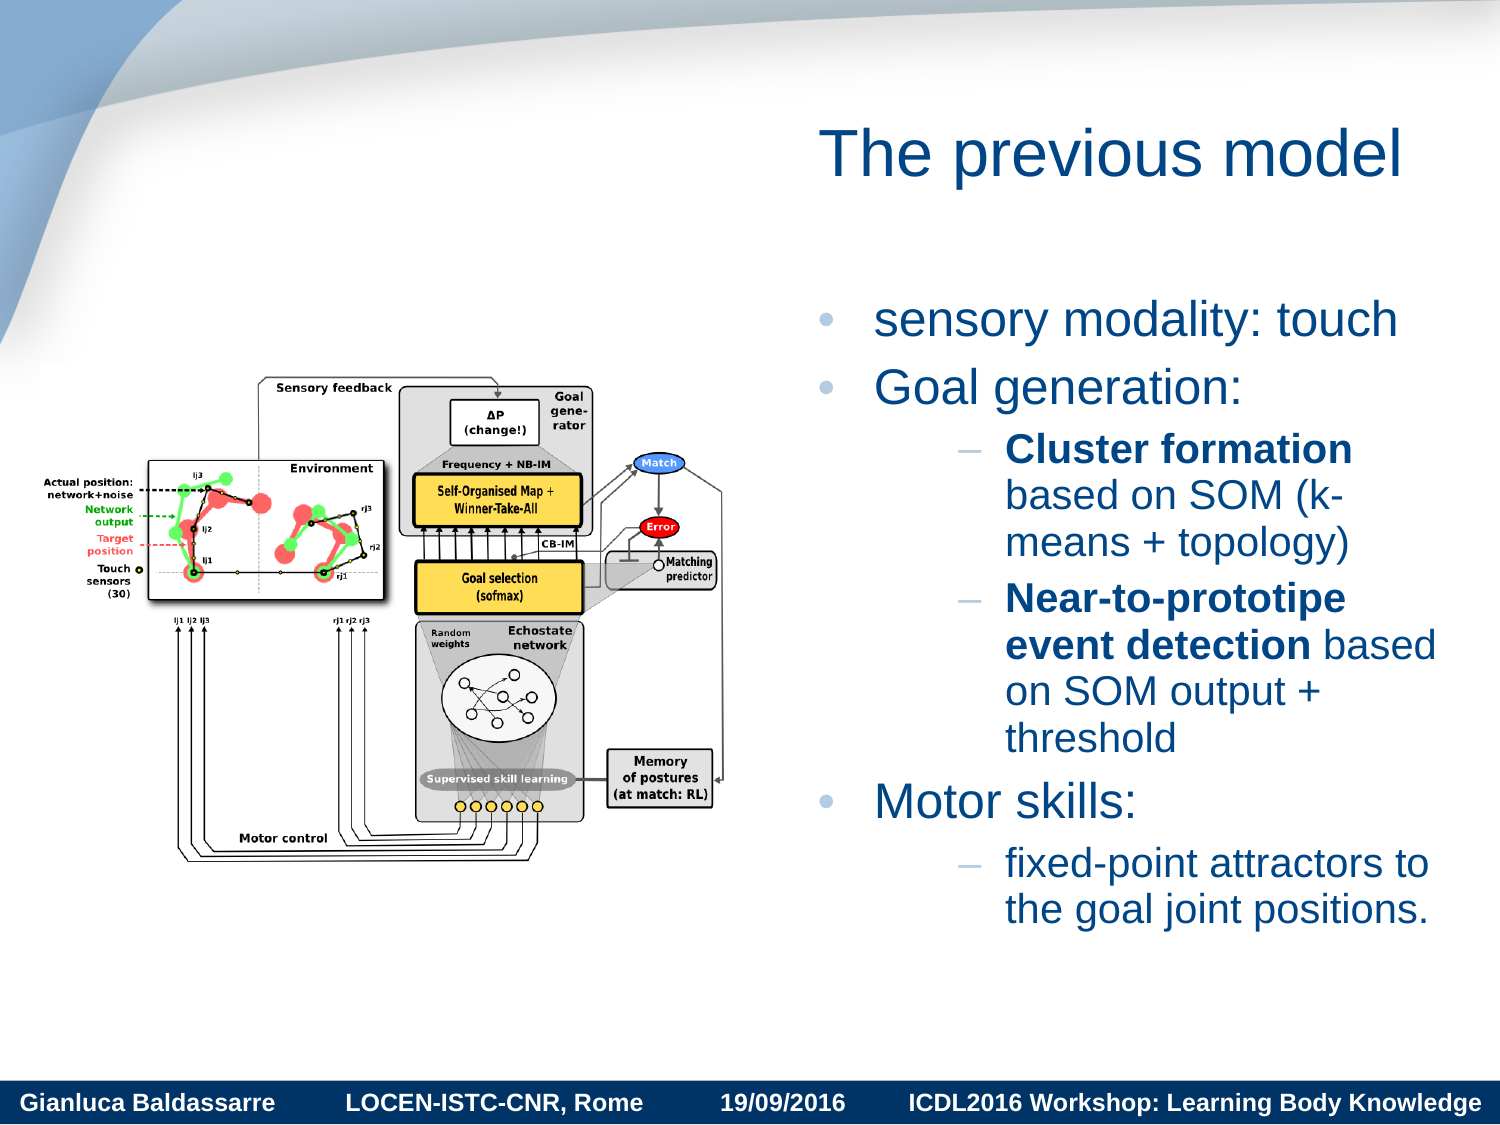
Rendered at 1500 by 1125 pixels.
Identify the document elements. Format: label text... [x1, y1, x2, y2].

title The previous model [88, 100, 1441, 206]
picture [0, 0, 1500, 1080]
list sensory modality: touch Goal generation: Cluster formation based on SOM (k-means + topology) Near-to-prototipe event detection based on SOM output + threshold Motor skills: fixed-point attractors to the goal joint positions. [761, 290, 1448, 944]
